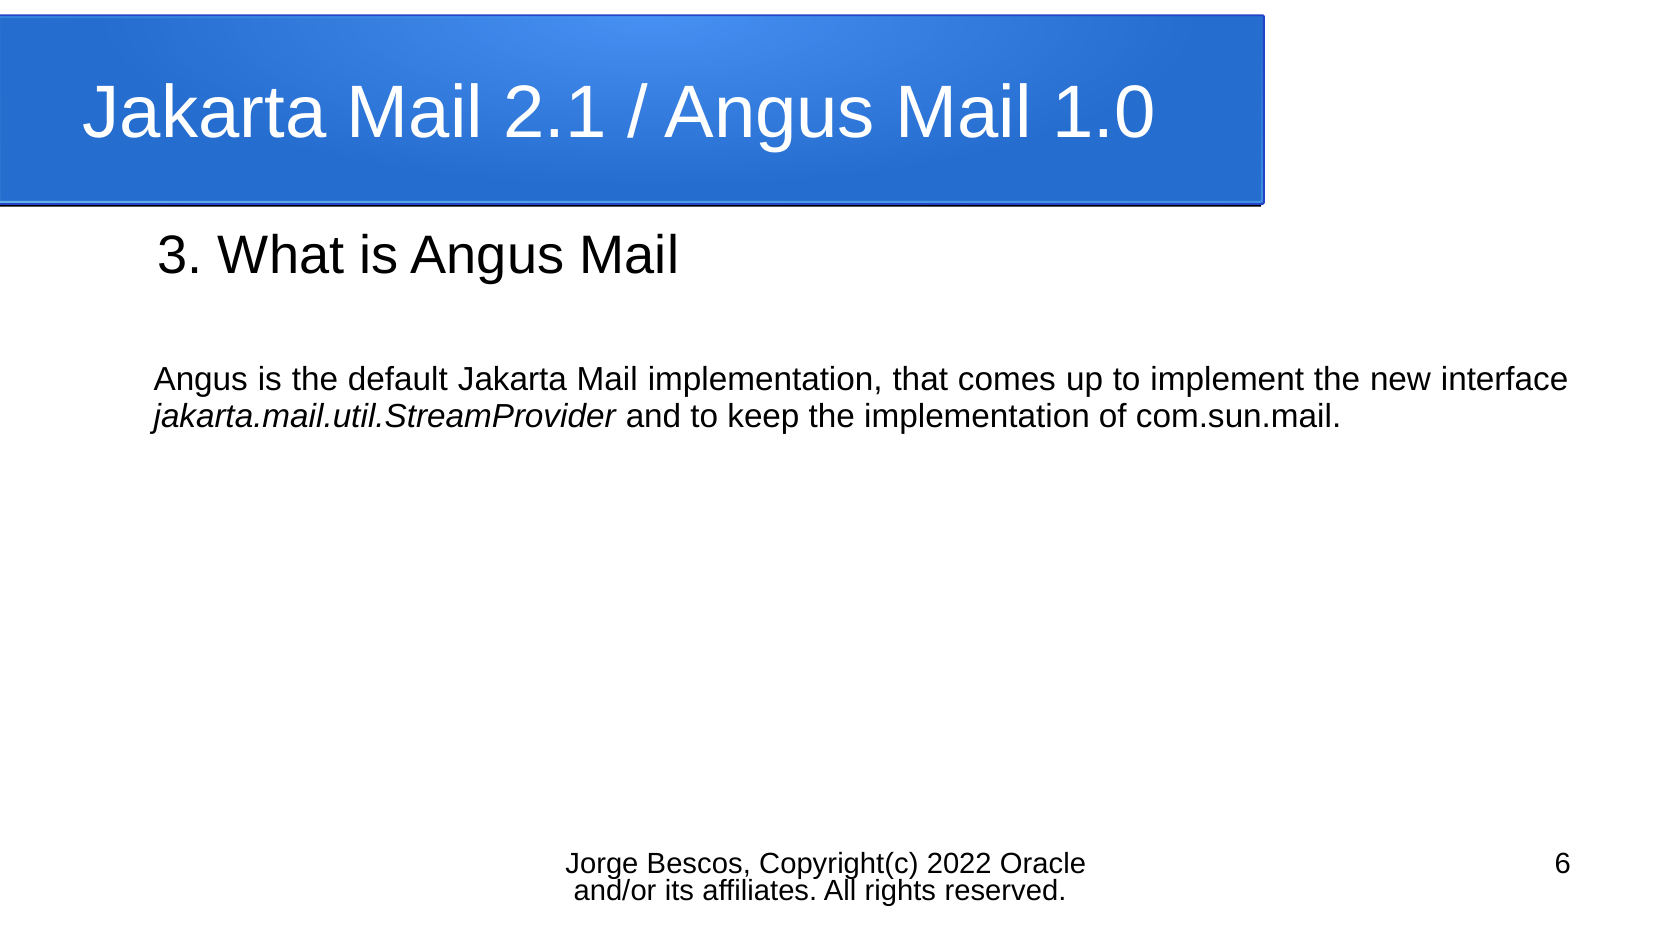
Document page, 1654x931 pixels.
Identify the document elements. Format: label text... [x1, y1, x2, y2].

list Angus is the default Jakarta Mail implementation, that comes up to implement the new interface jakarta.mail.util.StreamProvider and to keep the implementation of com.sun.mail. [82, 360, 1571, 764]
title Jakarta Mail 2.1 / Angus Mail 1.0 [82, 35, 1235, 189]
list 3. What is Angus Mail [82, 224, 1571, 360]
